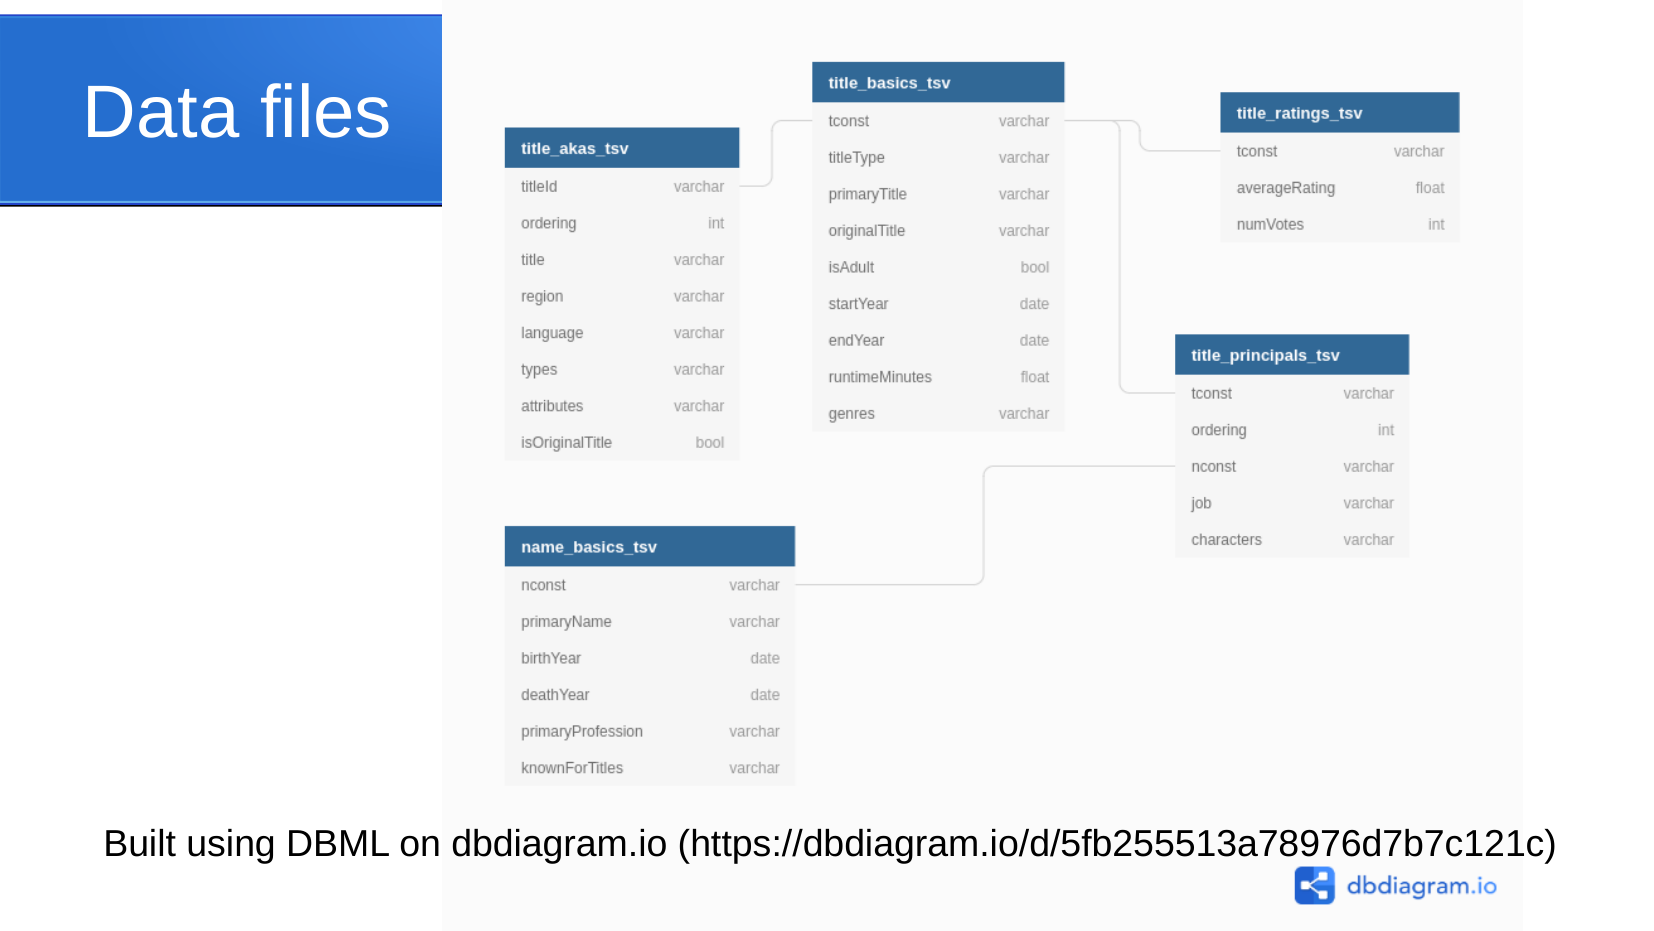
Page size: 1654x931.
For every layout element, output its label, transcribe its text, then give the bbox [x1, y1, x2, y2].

text_box Built using DBML on dbdiagram.io (https://dbdiagram.io/d/5fb255513a78976d7b7c121c) [88, 814, 1573, 872]
picture [442, 0, 1523, 814]
title Data files [82, 35, 442, 189]
picture [442, 872, 1523, 931]
